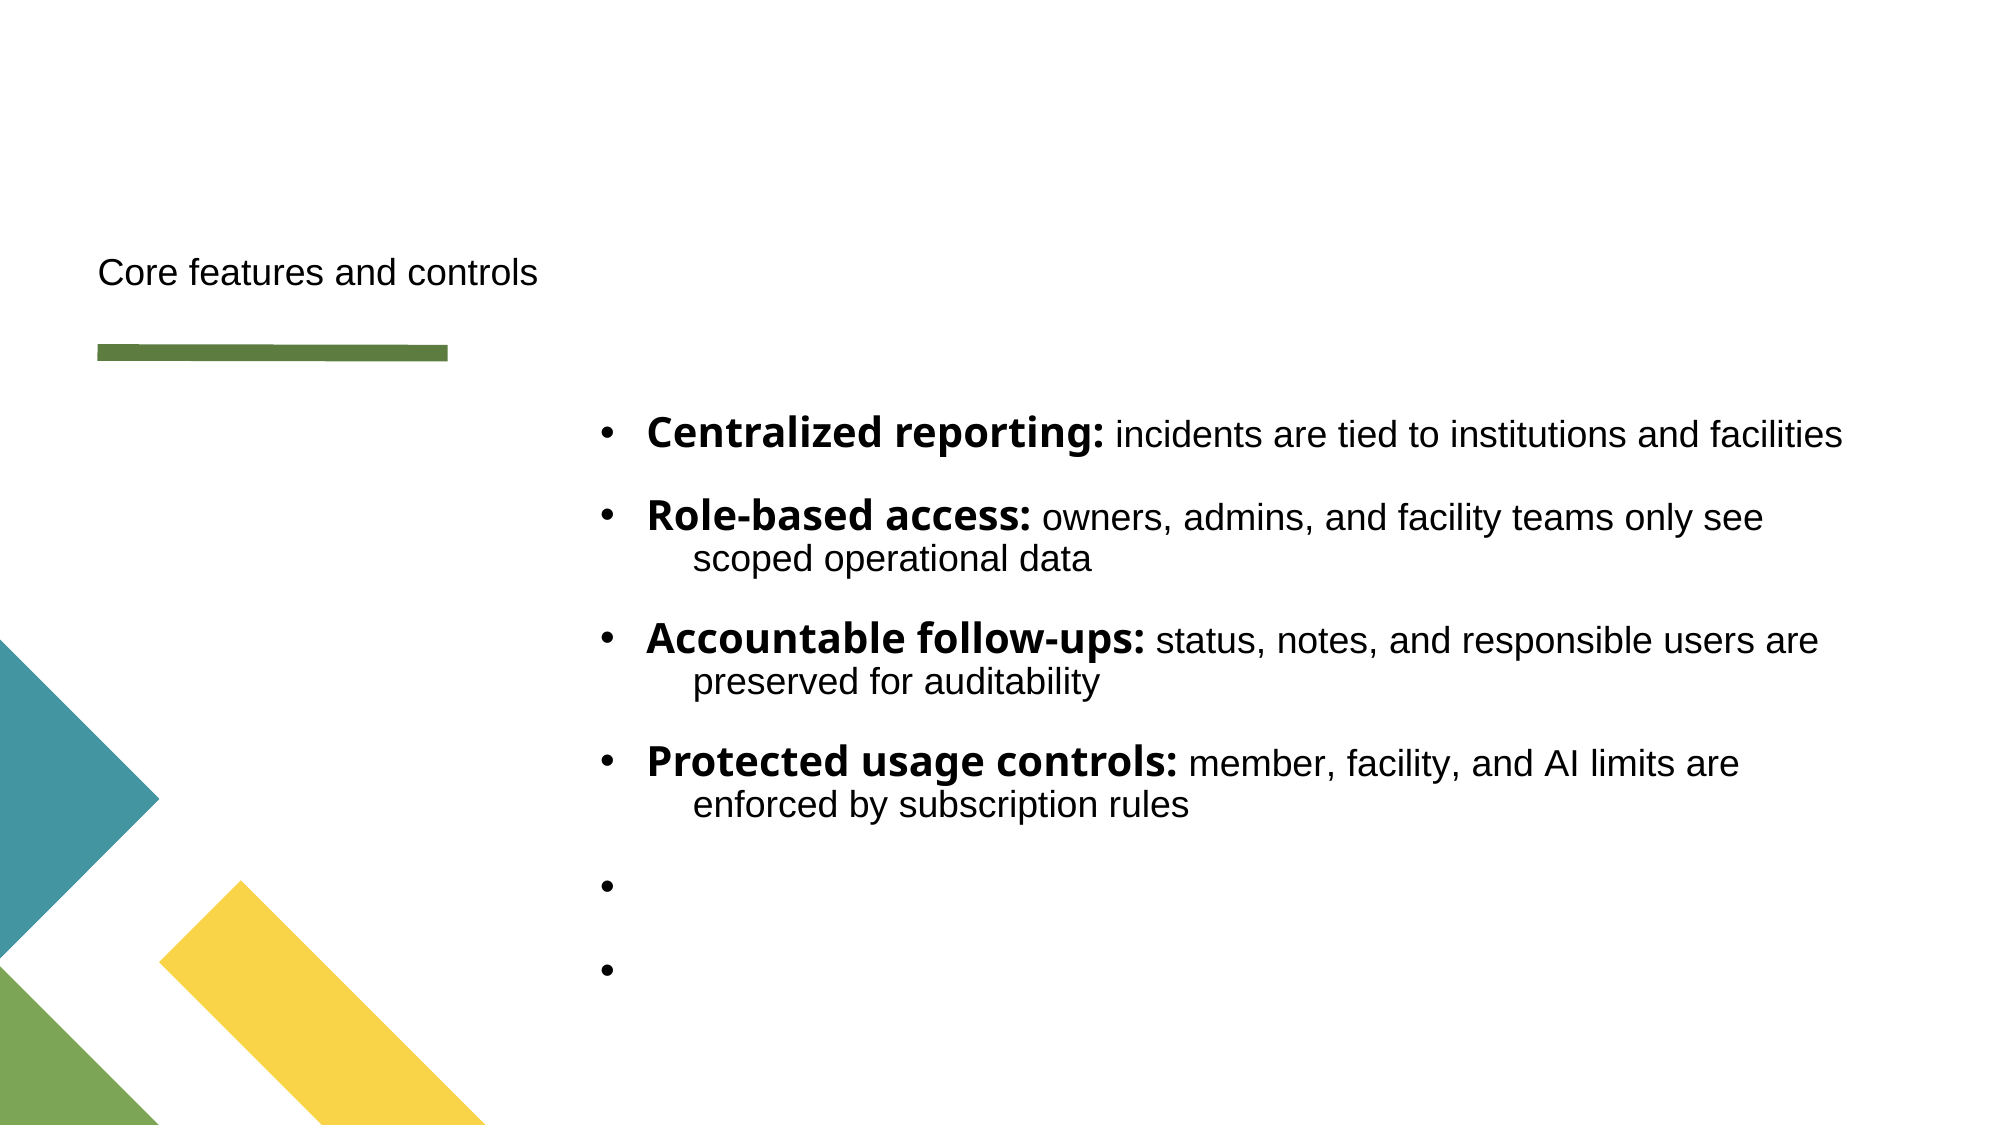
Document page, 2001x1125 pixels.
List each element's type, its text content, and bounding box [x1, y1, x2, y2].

title Core features and controls [97, 16, 1882, 293]
text_box [0, 966, 159, 1125]
text_box [0, 639, 160, 959]
text_box [159, 880, 486, 1125]
list Centralized reporting: incidents are tied to institutions and facilities Role-based access: owners, admins, and facility teams only see scoped operational data Accountable follow-ups: status, notes, and responsible users are preserved for auditability Protected usage controls: member, facility, and AI limits are enforced by subscription rules [600, 374, 1882, 982]
